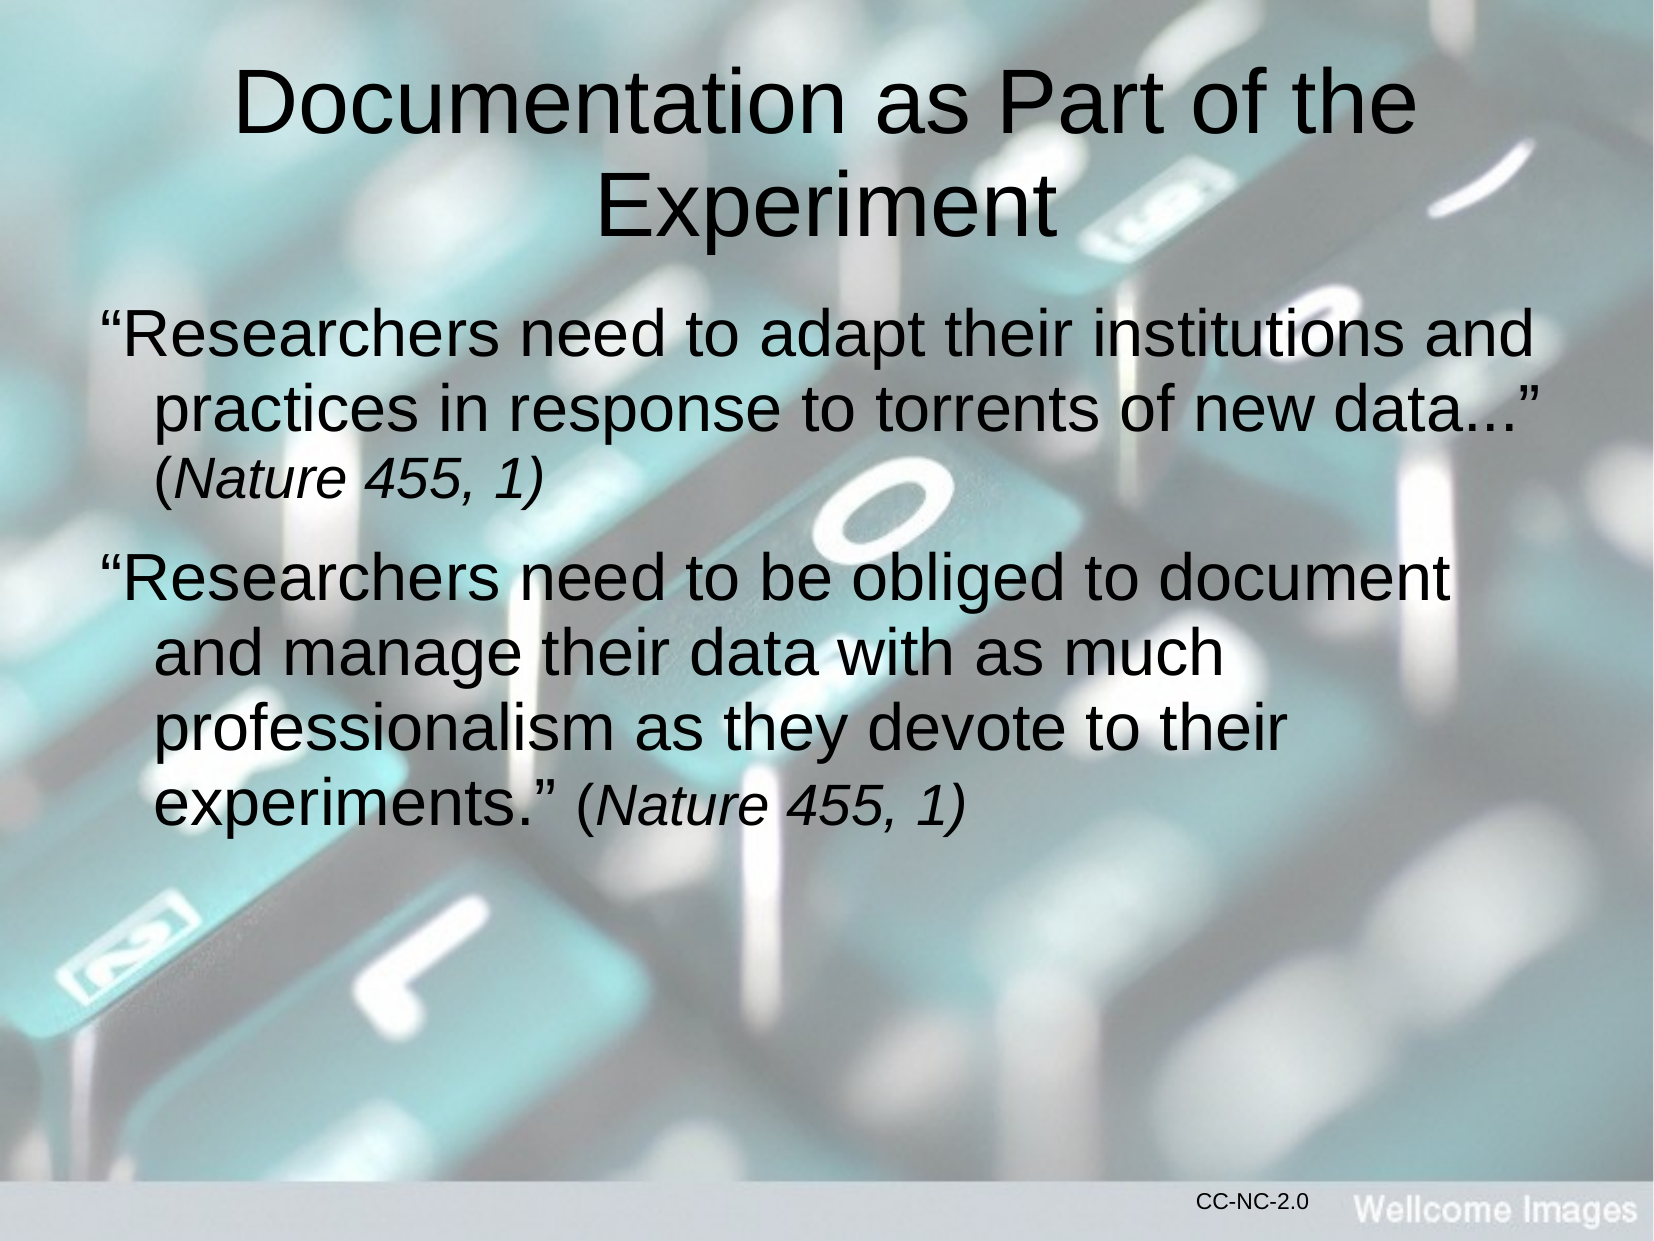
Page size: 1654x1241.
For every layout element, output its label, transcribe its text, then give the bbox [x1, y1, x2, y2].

list “Researchers need to adapt their institutions and practices in response to torrents of new data...” (Nature 455, 1) “Researchers need to be obliged to document and manage their data with as much professionalism as they devote to their experiments.” (Nature 455, 1) [82, 296, 1571, 1100]
picture [0, 0, 1654, 1241]
title Documentation as Part of the Experiment [82, 39, 1571, 267]
text_box CC-NC-2.0 [1181, 1181, 1325, 1225]
